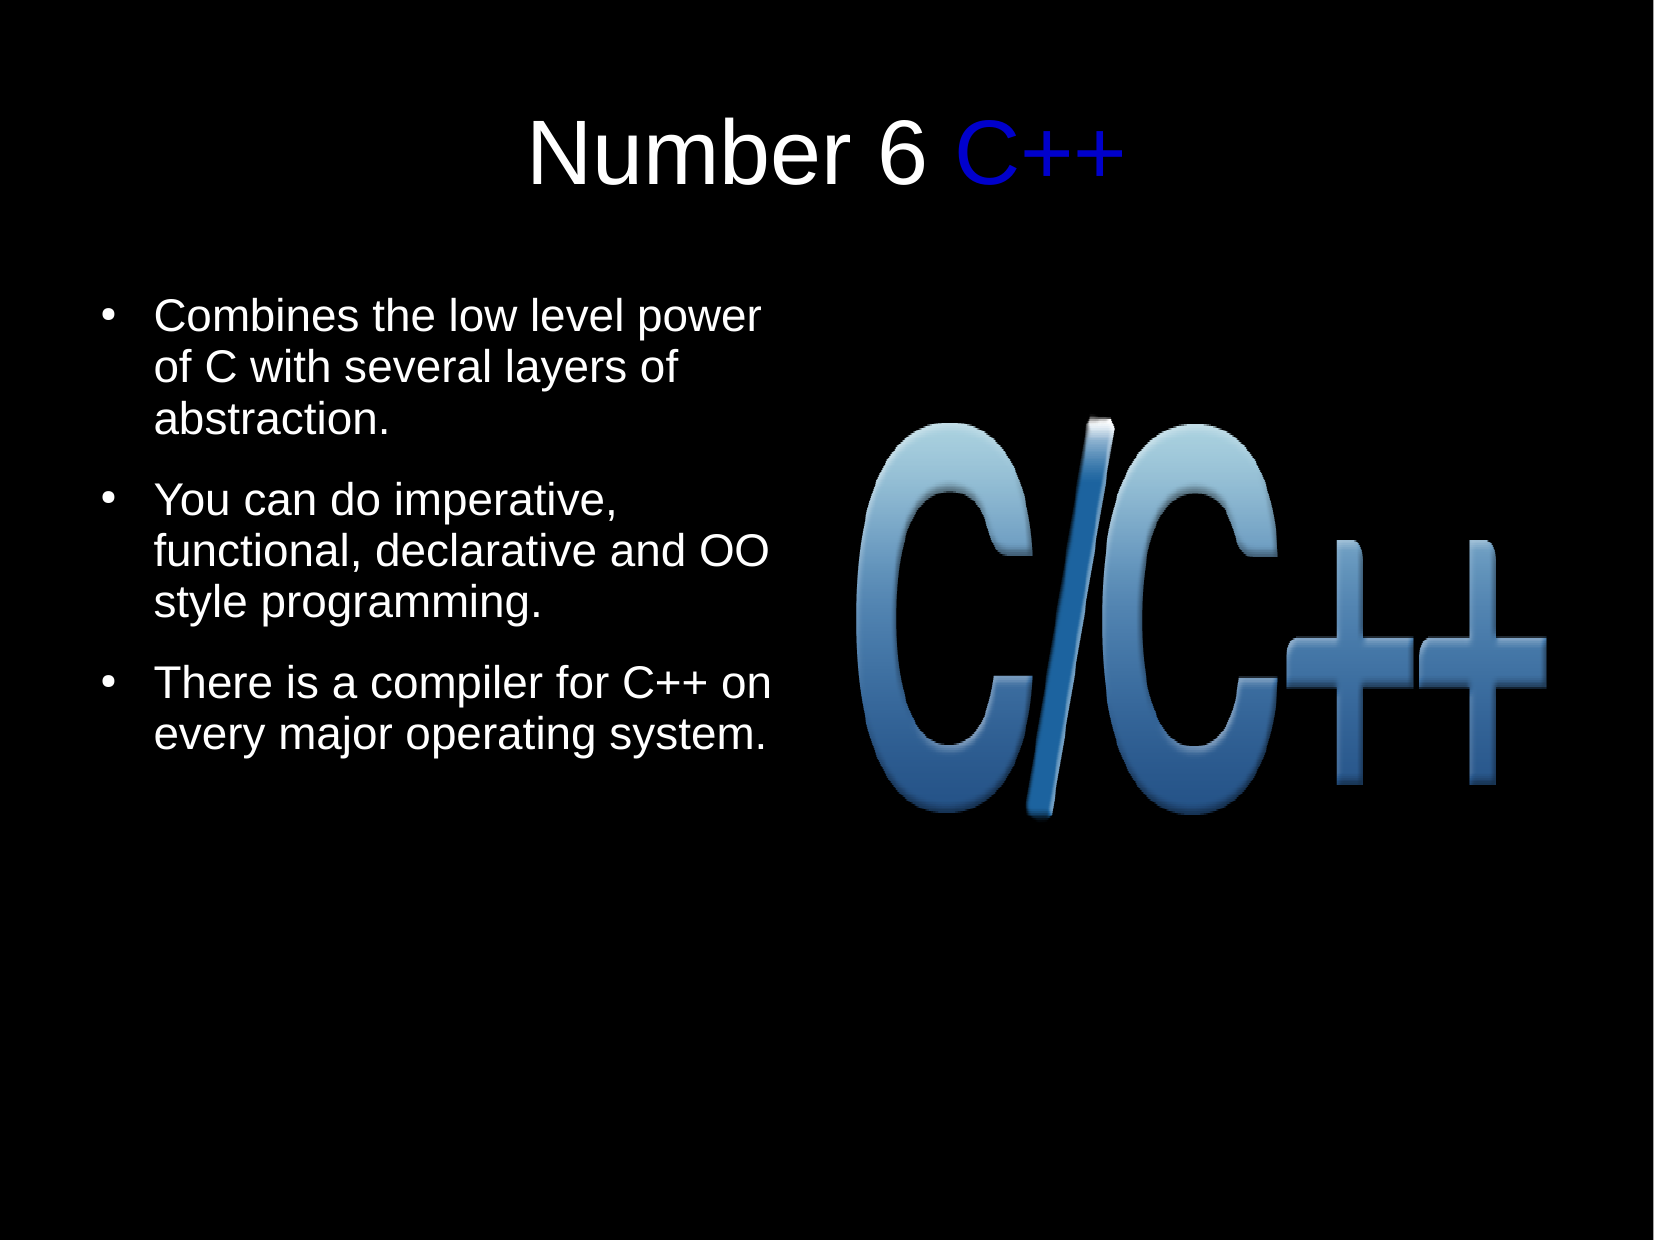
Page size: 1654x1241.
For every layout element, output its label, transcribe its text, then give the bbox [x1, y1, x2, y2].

title Number 6 C++ [82, 49, 1571, 257]
list Combines the low level power of C with several layers of abstraction. You can do imperative, functional, declarative and OO style programming. There is a compiler for C++ on every major operating system. [82, 290, 809, 1010]
picture [845, 290, 1598, 991]
